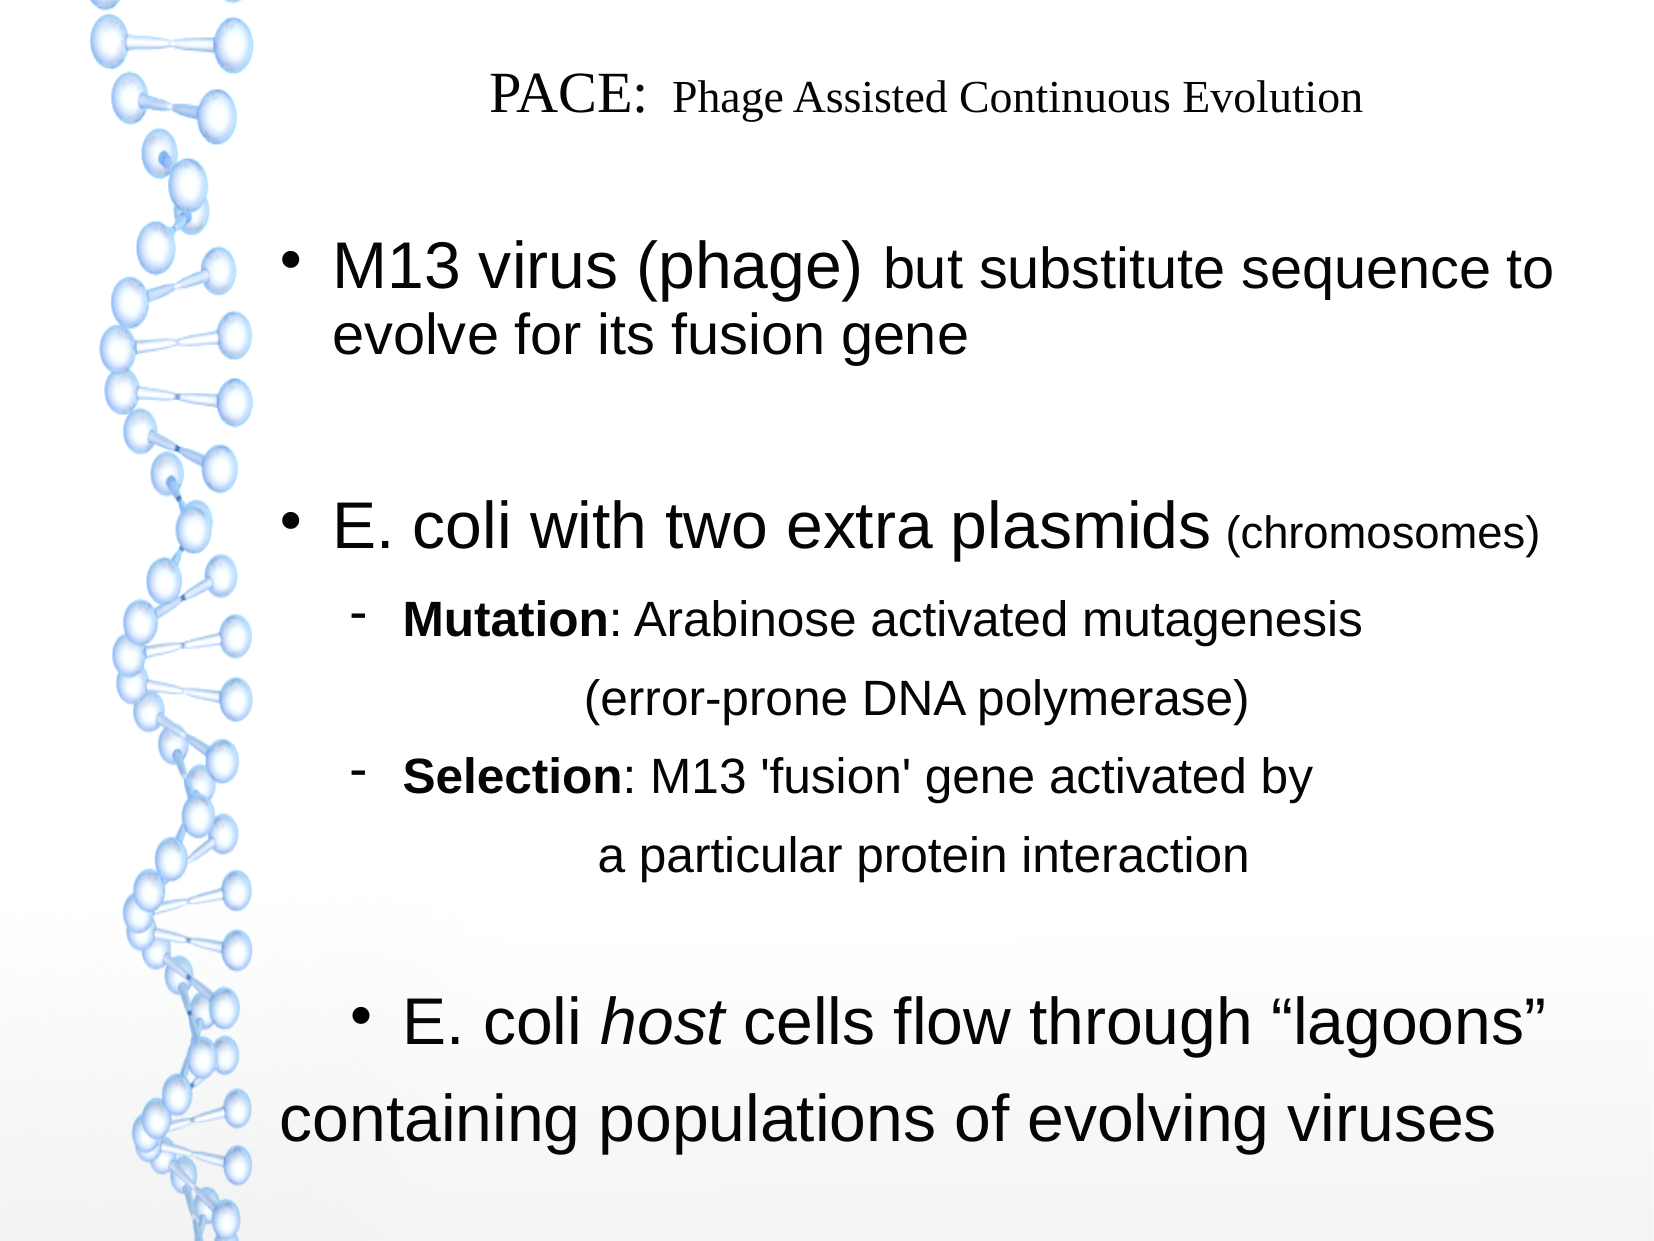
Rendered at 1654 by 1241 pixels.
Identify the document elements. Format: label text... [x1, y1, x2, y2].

picture [0, 0, 1654, 1241]
list M13 virus (phage) but substitute sequence to evolve for its fusion gene E. coli with two extra plasmids (chromosomes) Mutation: Arabinose activated mutagenesis (error-prone DNA polymerase) Selection: M13 'fusion' gene activated by a particular protein interaction E. coli host cells flow through “lagoons” containing populations of evolving viruses [262, 224, 1613, 1163]
title PACE: Phage Assisted Continuous Evolution [262, 10, 1592, 151]
